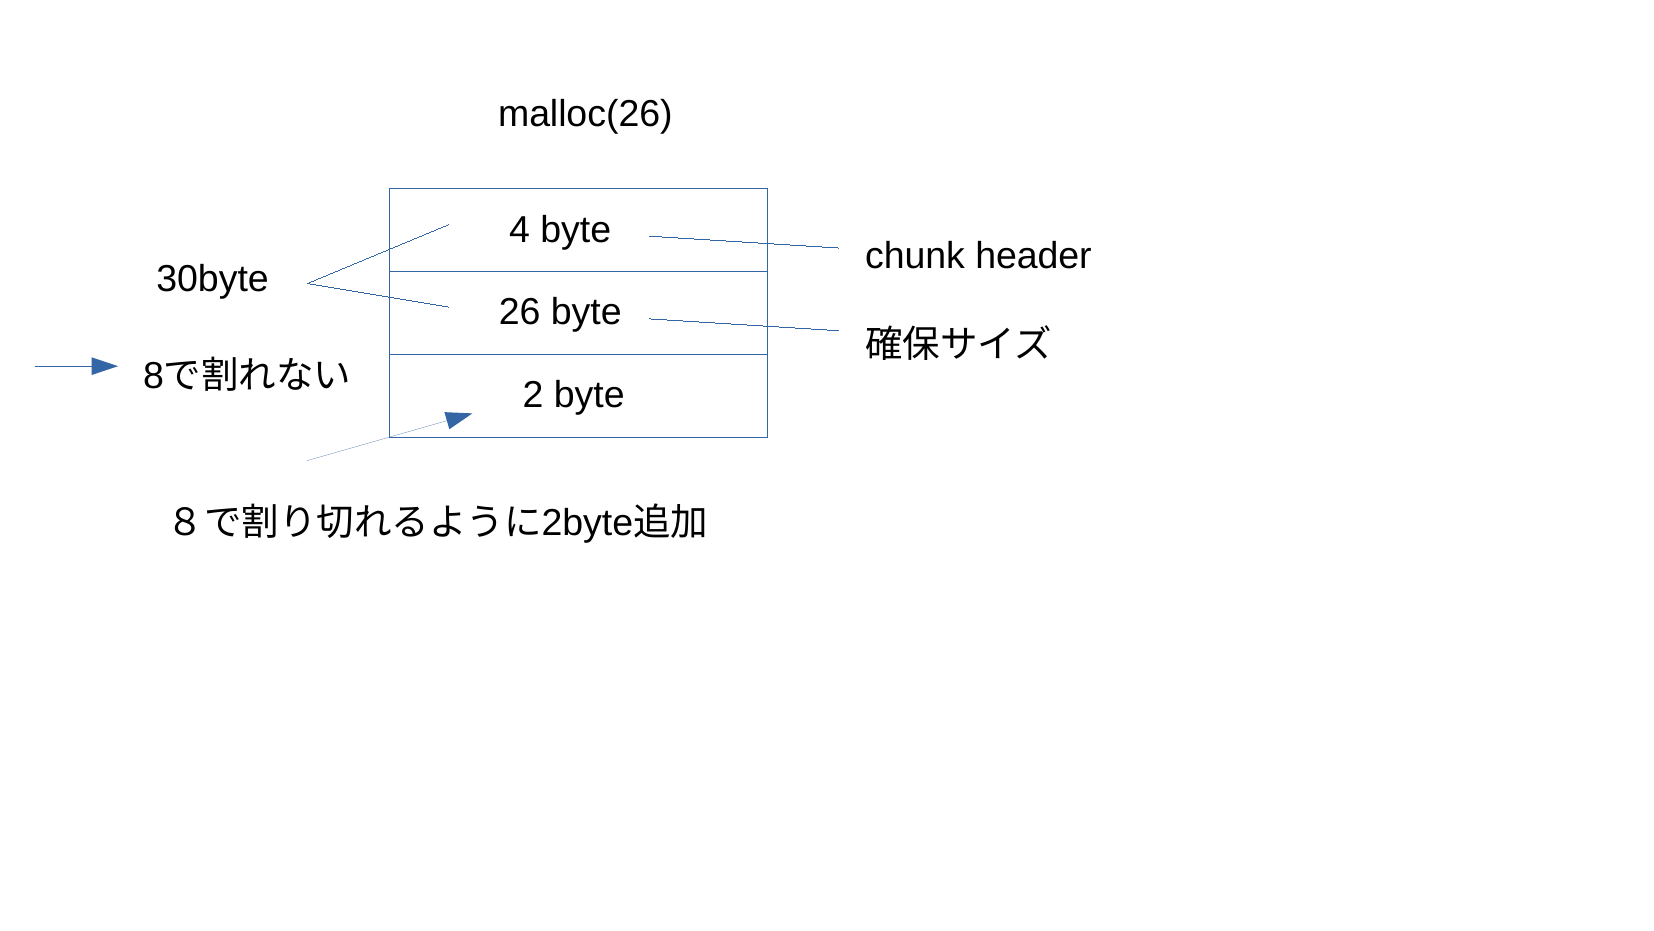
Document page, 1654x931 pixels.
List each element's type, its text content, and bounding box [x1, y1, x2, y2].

text_box 30byte [141, 250, 284, 308]
text_box 2 byte [507, 366, 640, 423]
text_box 8で割れない [128, 337, 367, 402]
text_box 4 byte [494, 200, 626, 258]
text_box 確保サイズ [850, 307, 1068, 371]
text_box ８で割り切れるように2byte追加 [151, 484, 724, 549]
text_box 26 byte [484, 283, 637, 341]
text_box malloc(26) [483, 84, 688, 142]
text_box chunk header [850, 226, 1107, 284]
